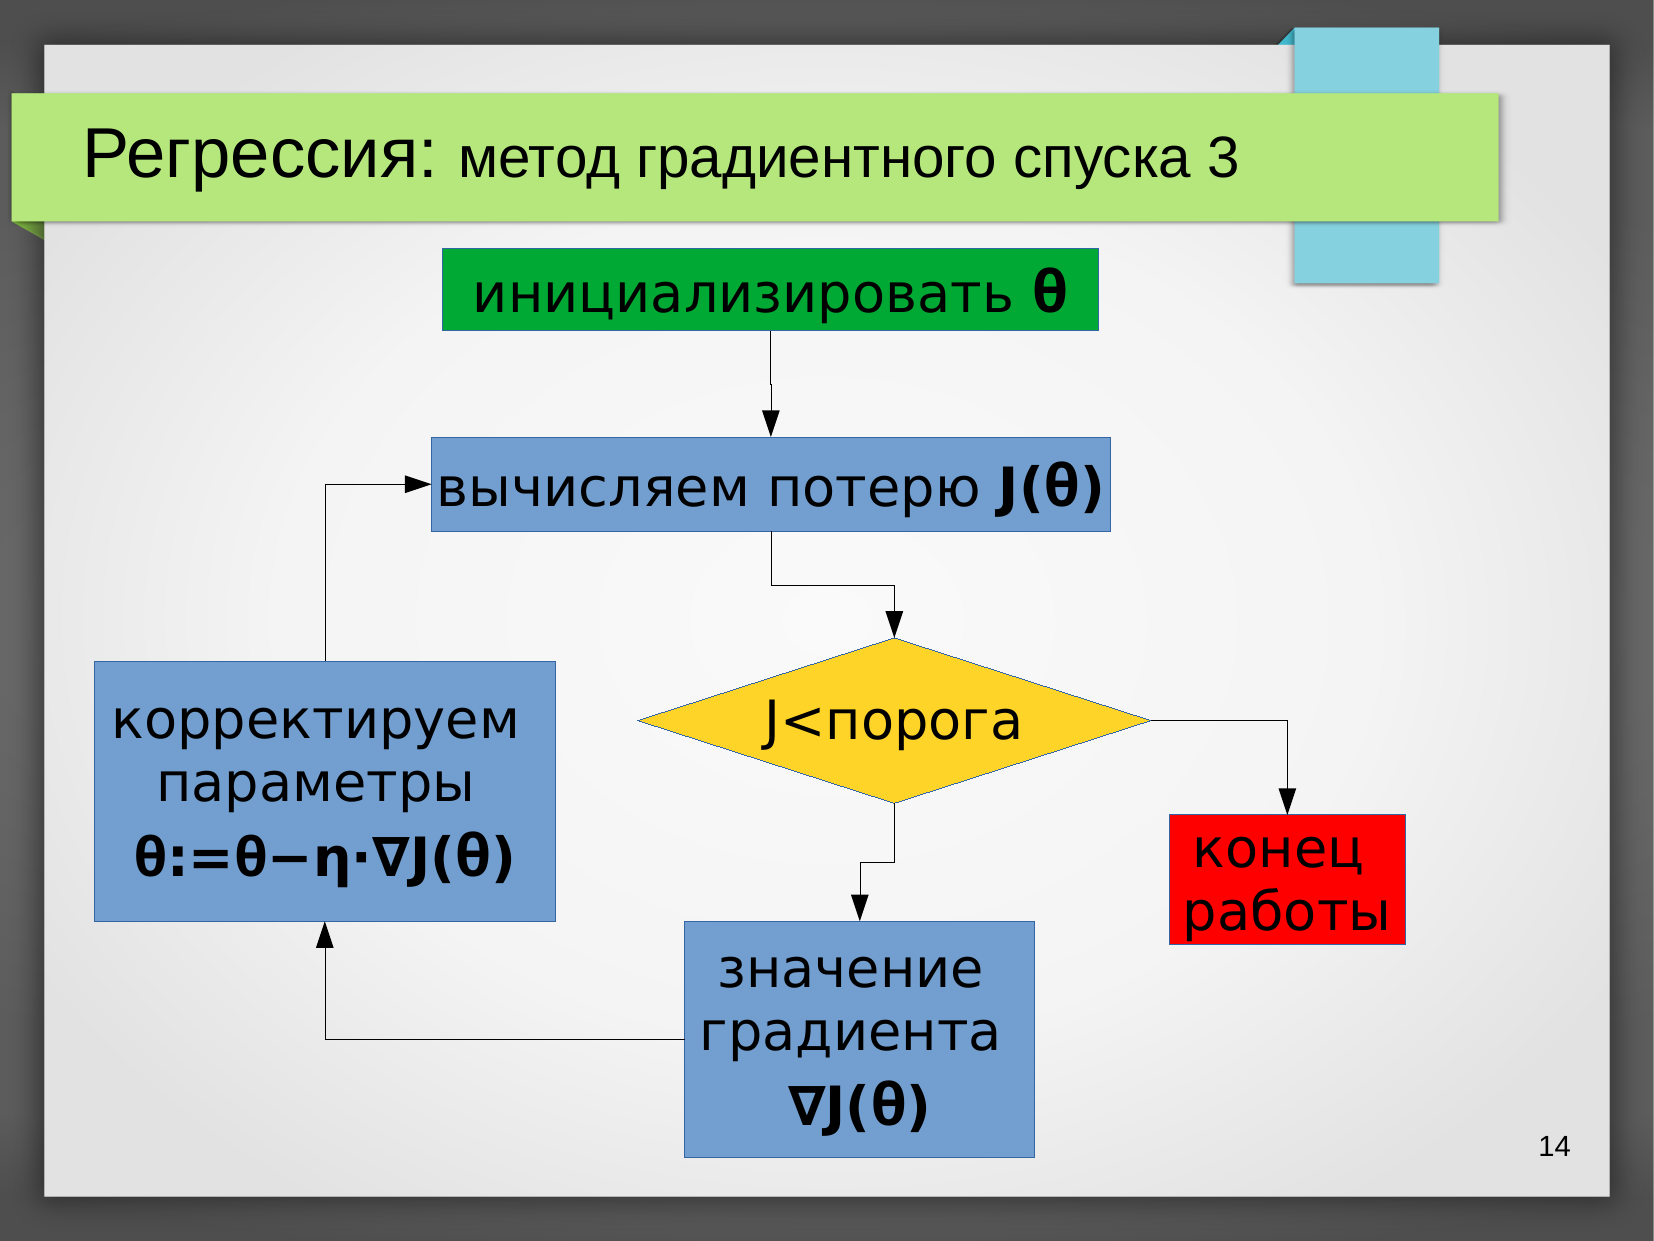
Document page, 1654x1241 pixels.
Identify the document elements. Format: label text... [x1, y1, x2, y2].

title Регрессия: метод градиентного спуска 3 [82, 49, 1571, 257]
text_box конец работы [1169, 814, 1406, 945]
text_box корректируем параметры θ:=θ−η⋅∇J(θ) [94, 661, 556, 922]
picture [0, 0, 1654, 1241]
text_box вычисляем потерю J(θ) [431, 437, 1111, 532]
text_box J<порога [637, 637, 1150, 804]
text_box инициализировать θ [442, 248, 1099, 331]
text_box значение градиента ∇J(θ) [684, 921, 1035, 1158]
